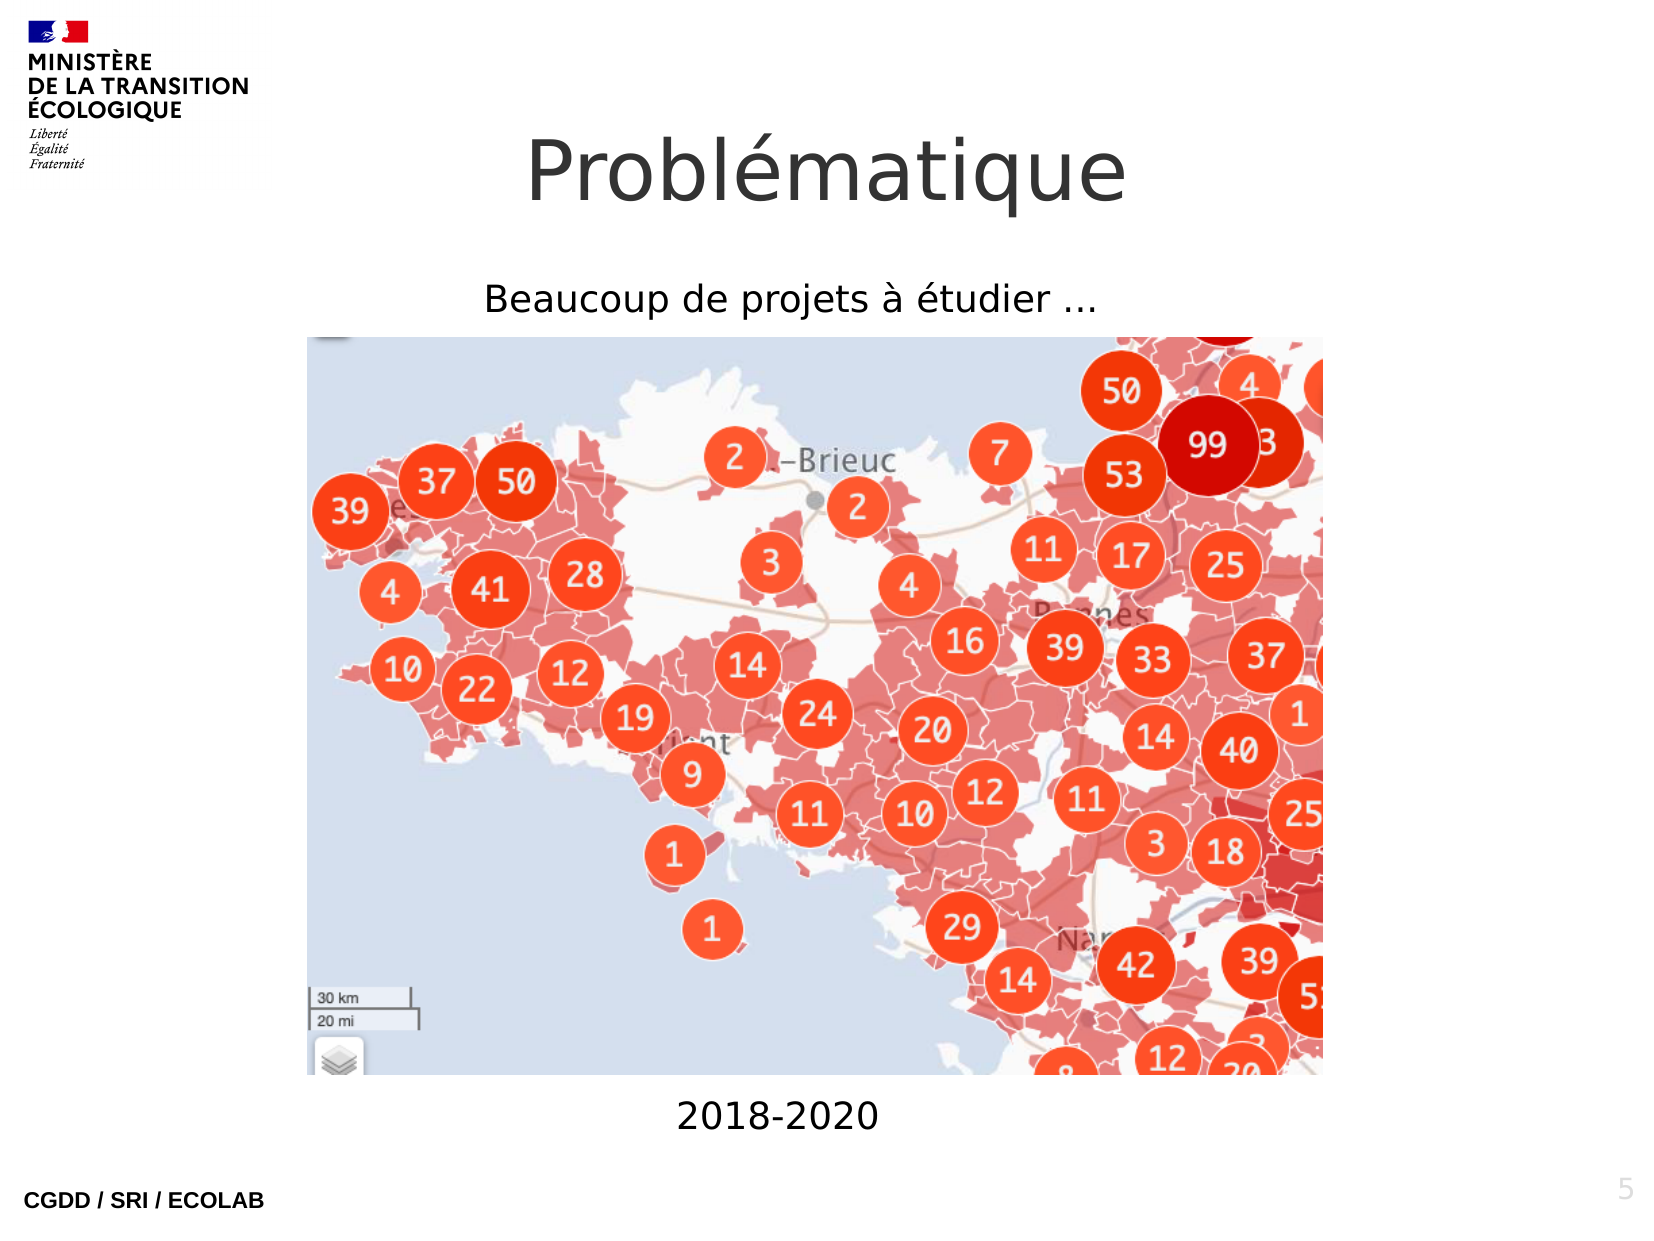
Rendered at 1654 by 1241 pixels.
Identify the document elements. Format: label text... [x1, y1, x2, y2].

picture [7, 0, 272, 190]
text_box Beaucoup de projets à étudier ... [236, 270, 1347, 329]
title Problématique [114, 73, 1539, 271]
picture [307, 337, 1323, 1075]
text_box 2018-2020 [661, 1087, 1004, 1146]
